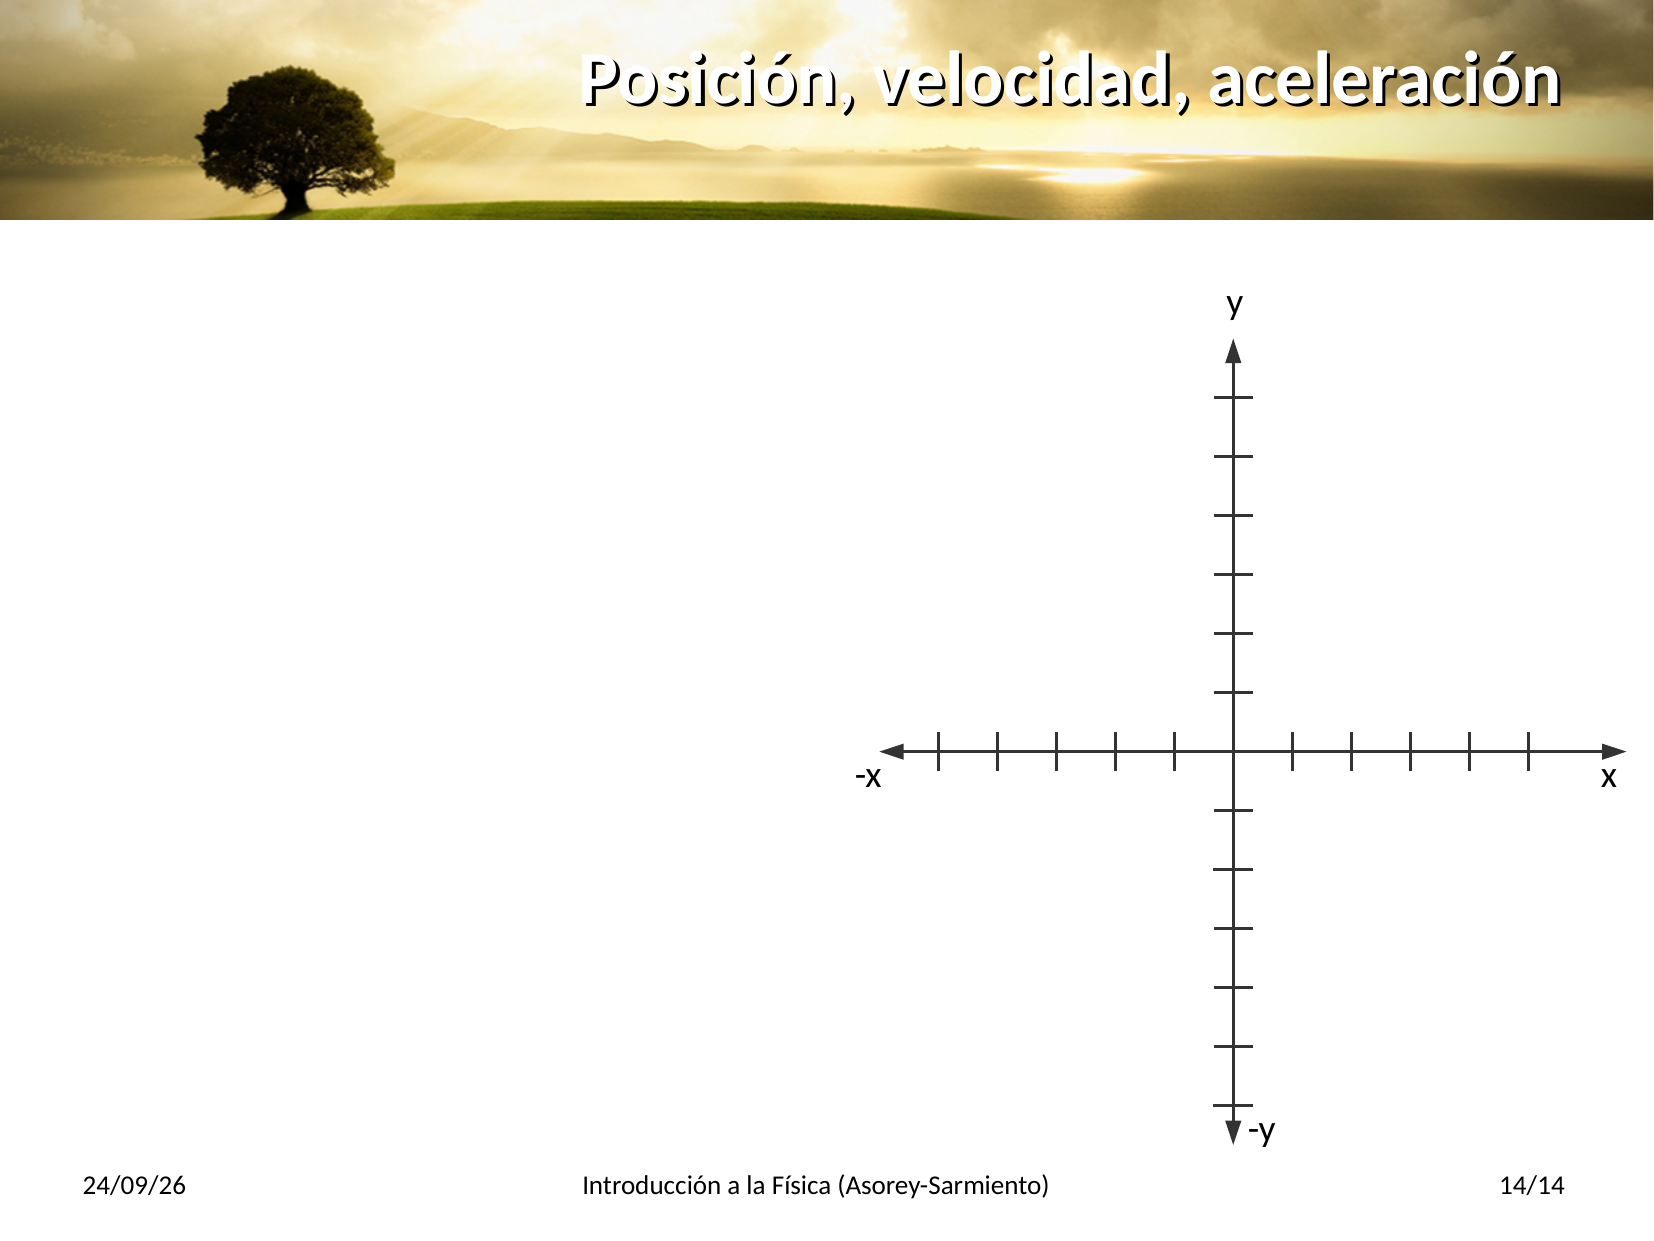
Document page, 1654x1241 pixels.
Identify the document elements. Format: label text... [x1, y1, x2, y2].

title Posición, velocidad, aceleración [75, 19, 1564, 151]
picture [0, 0, 1654, 220]
text_box x [1586, 751, 1647, 832]
text_box y [1211, 278, 1273, 359]
text_box -x [840, 751, 916, 832]
text_box -y [1233, 1105, 1310, 1186]
